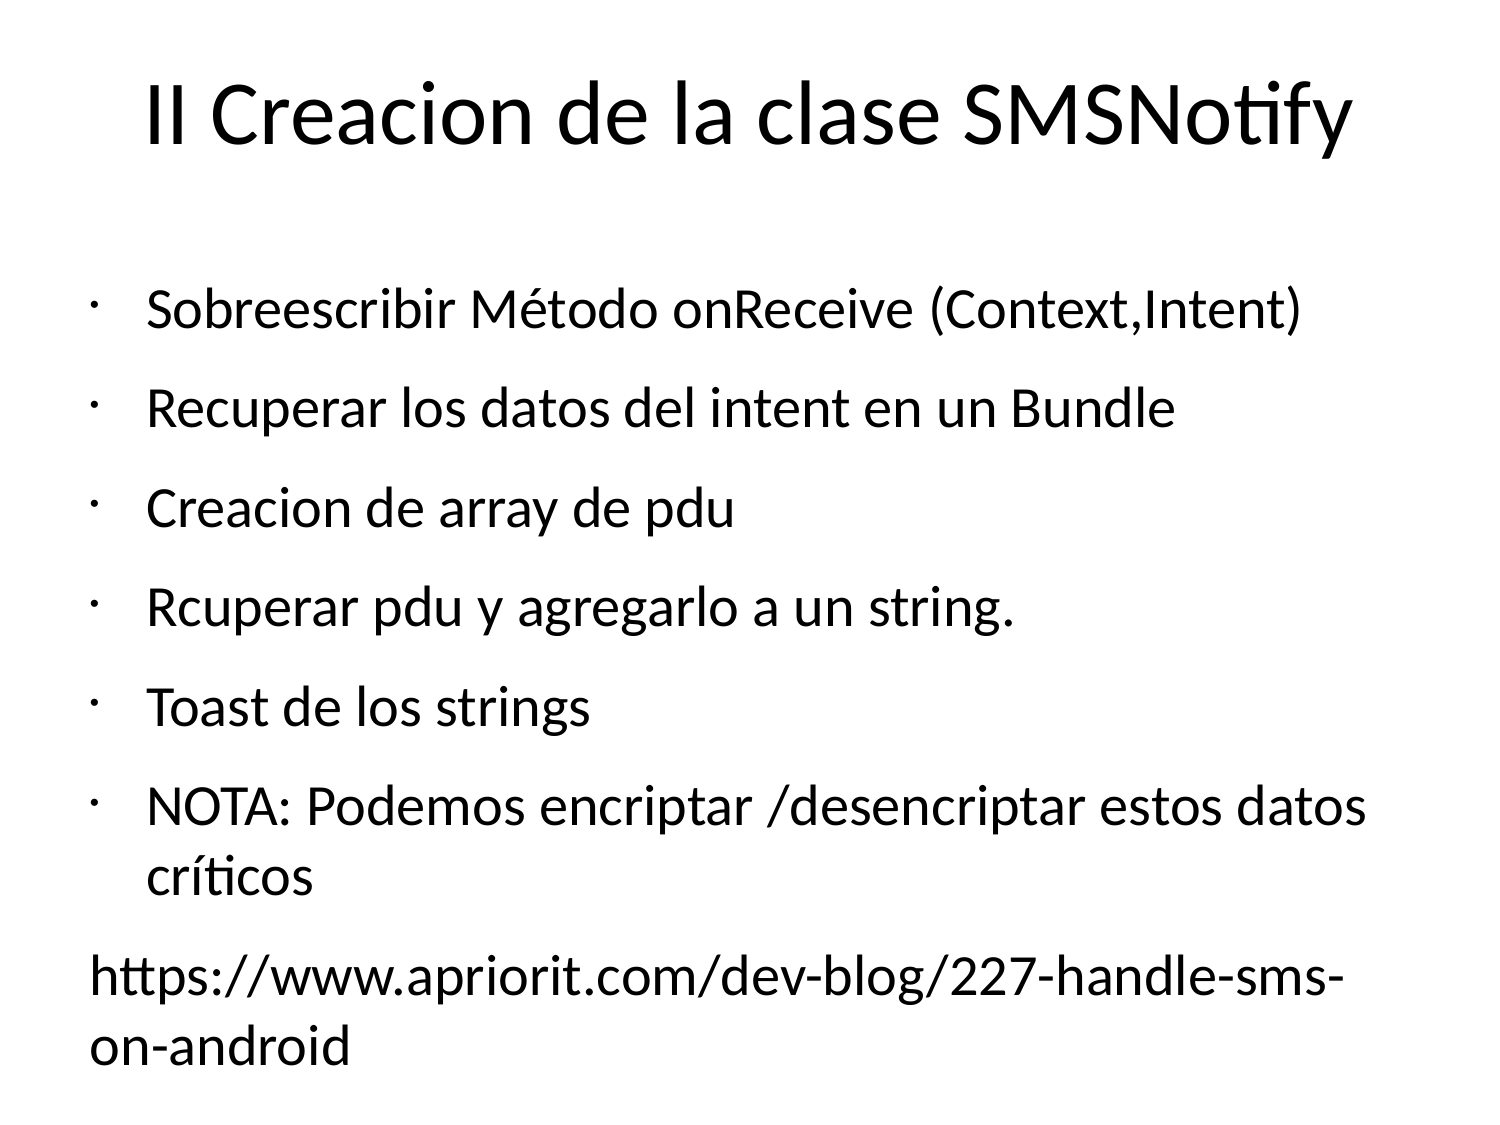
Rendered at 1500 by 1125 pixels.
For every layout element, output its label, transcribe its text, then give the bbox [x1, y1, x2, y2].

list Sobreescribir Método onReceive (Context,Intent) Recuperar los datos del intent en un Bundle Creacion de array de pdu Rcuperar pdu y agregarlo a un string. Toast de los strings NOTA: Podemos encriptar /desencriptar estos datos críticos https://www.apriorit.com/dev-blog/227-handle-sms-on-android [75, 262, 1425, 1005]
title II Creacion de la clase SMSNotify [75, 45, 1425, 233]
